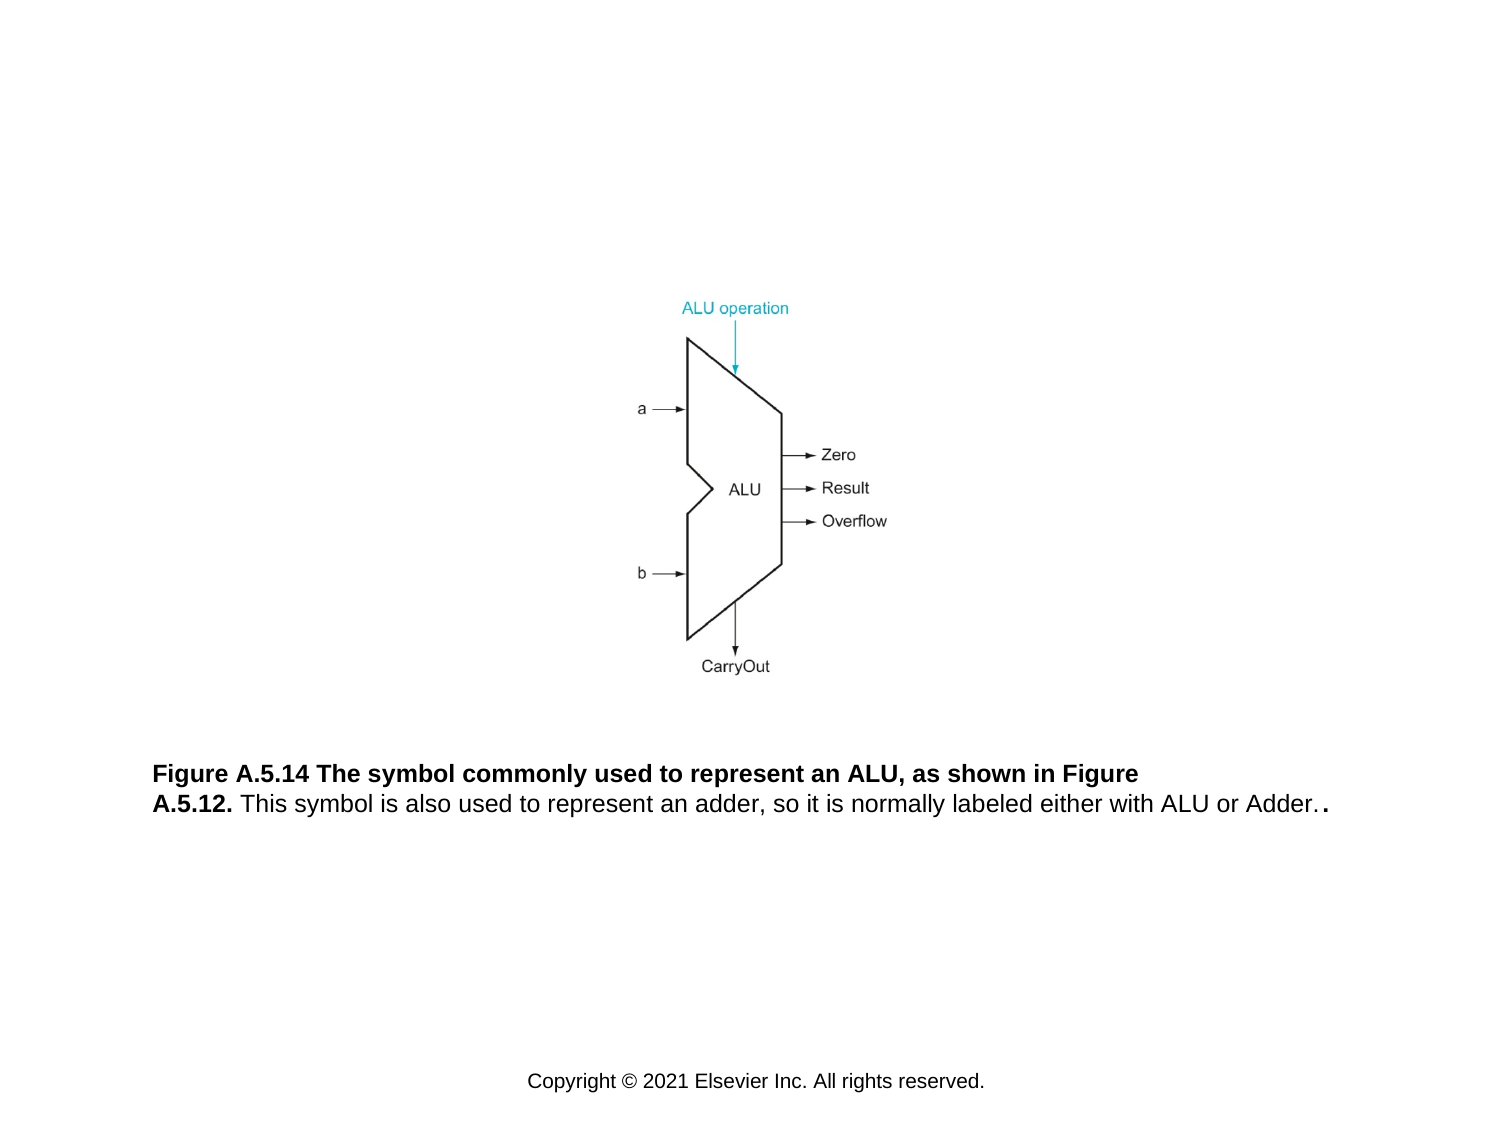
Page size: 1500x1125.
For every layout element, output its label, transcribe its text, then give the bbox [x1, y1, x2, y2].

text_box Copyright © 2021 Elsevier Inc. All rights reserved. [512, 1059, 1001, 1101]
picture [637, 299, 887, 677]
text_box Figure A.5.14 The symbol commonly used to represent an ALU, as shown in Figure A.5.12. This symbol is also used to represent an adder, so it is normally labeled either with ALU or Adder.. [137, 749, 1500, 826]
